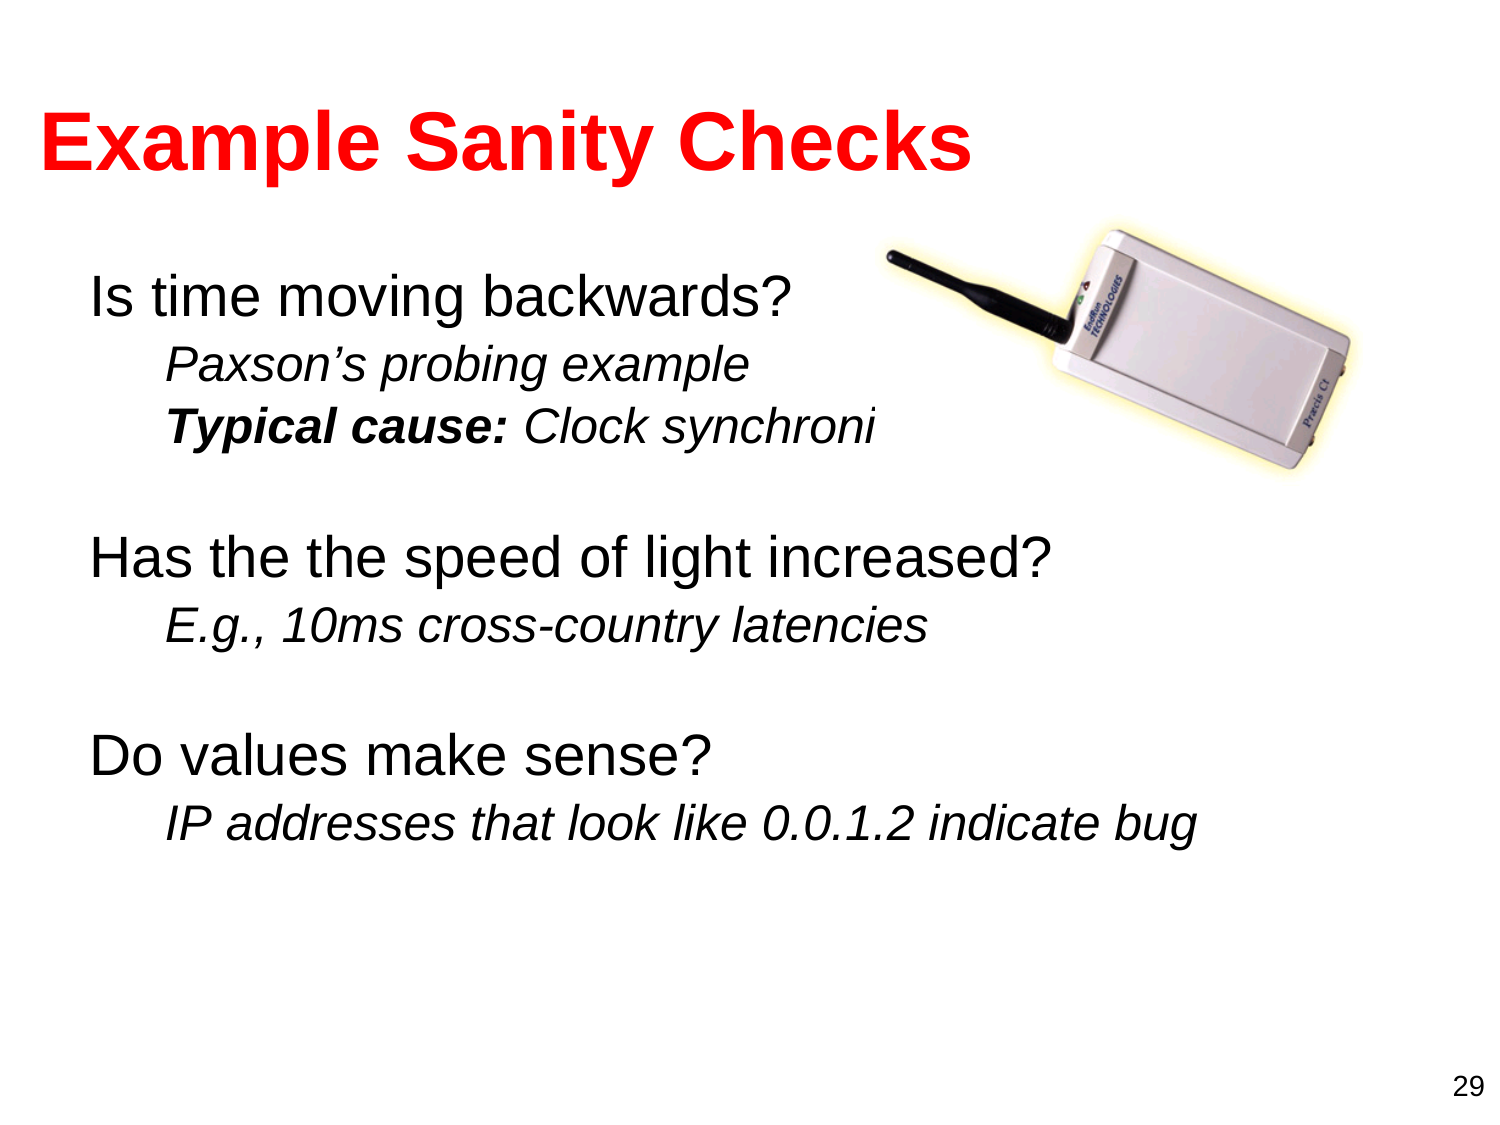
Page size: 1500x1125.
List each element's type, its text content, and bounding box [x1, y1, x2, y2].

title Example Sanity Checks [24, 47, 1463, 236]
list Is time moving backwards? Paxson’s probing example Typical cause: Clock synchronization issues Has the the speed of light increased? E.g., 10ms cross-country latencies Do values make sense? IP addresses that look like 0.0.1.2 indicate bug [75, 262, 1426, 1006]
picture [875, 214, 1363, 486]
